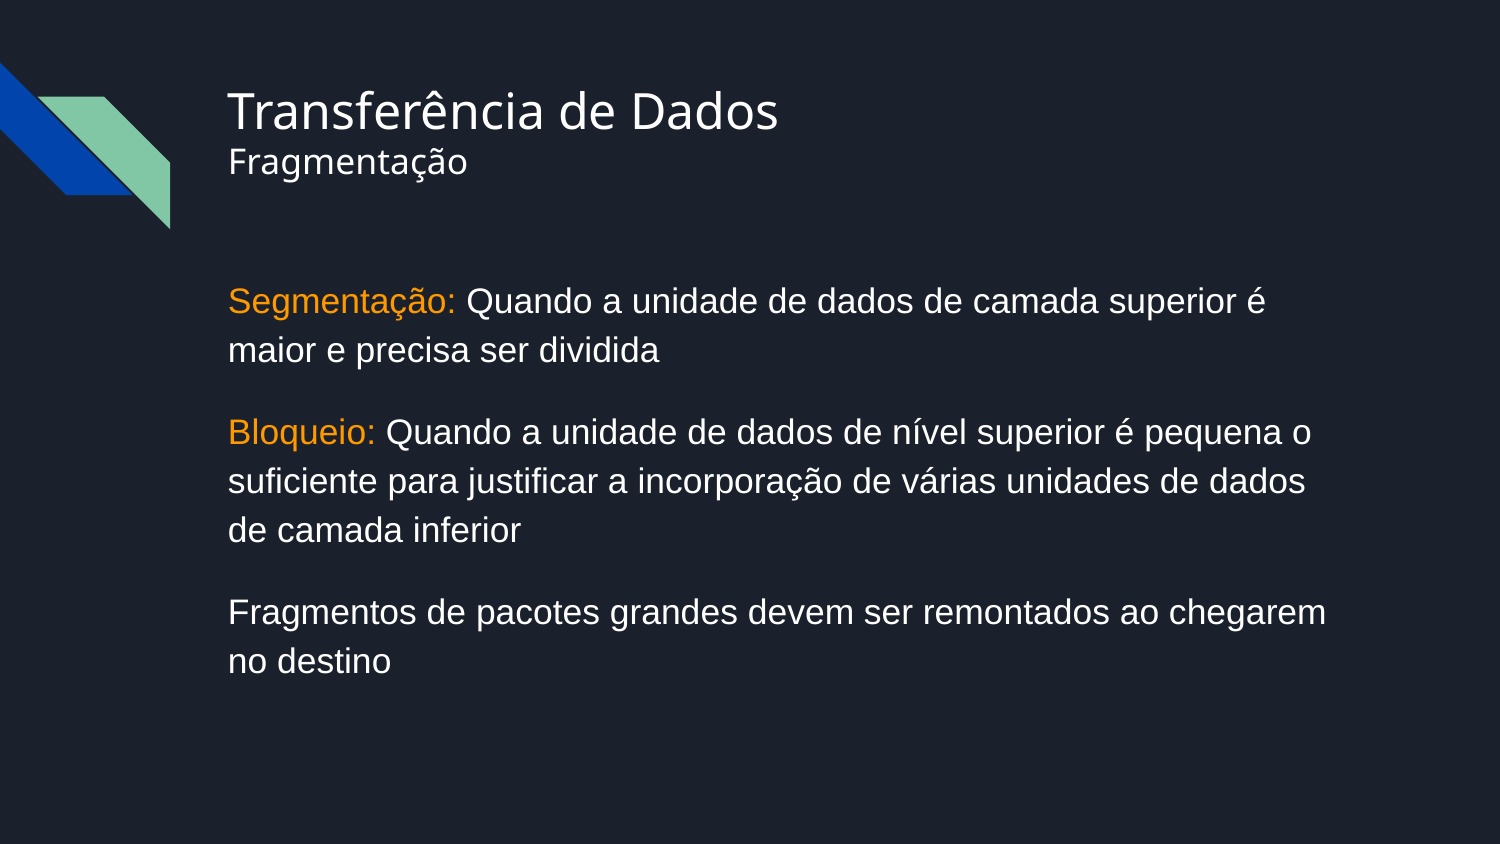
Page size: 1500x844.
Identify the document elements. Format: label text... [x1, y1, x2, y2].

list Segmentação: Quando a unidade de dados de camada superior é maior e precisa ser dividida Bloqueio: Quando a unidade de dados de nível superior é pequena o suficiente para justificar a incorporação de várias unidades de dados de camada inferior Fragmentos de pacotes grandes devem ser remontados ao chegarem no destino [212, 257, 1368, 735]
title Transferência de Dados Fragmentação [212, 64, 1368, 215]
